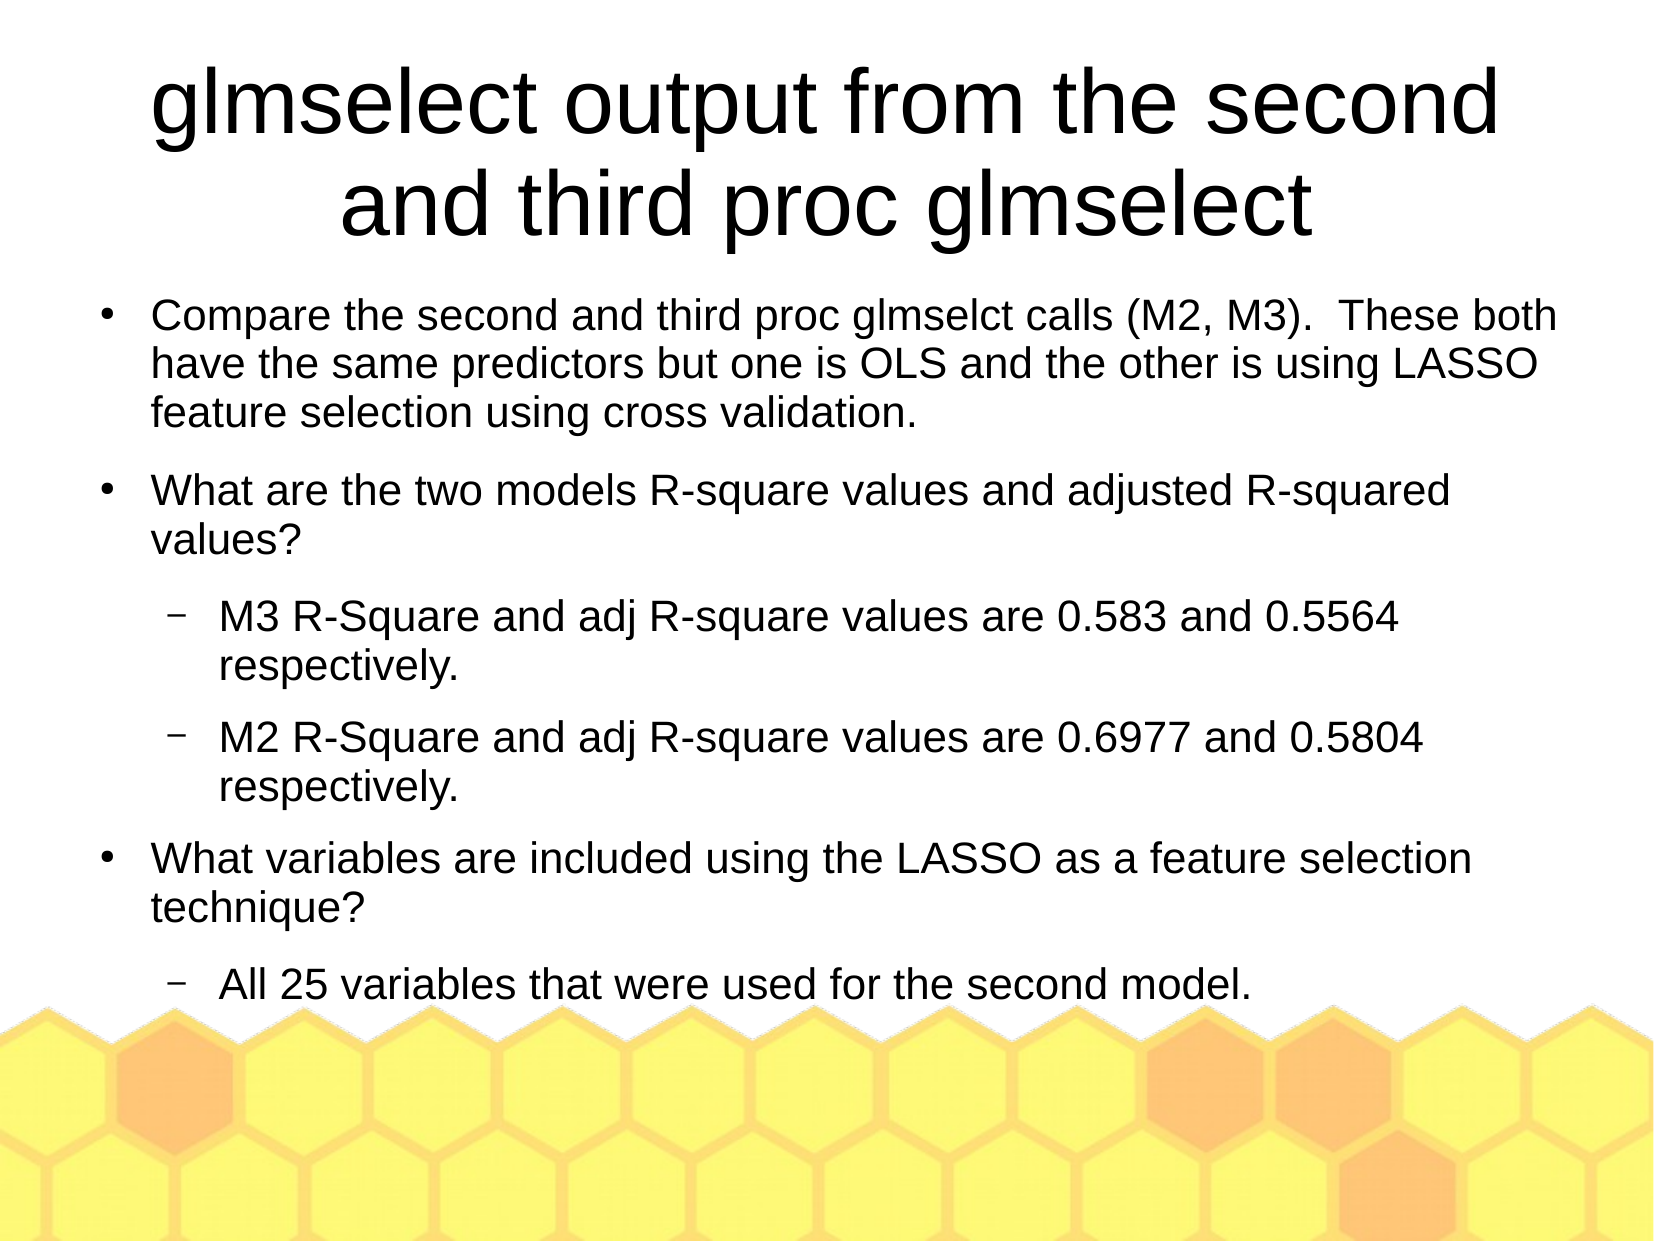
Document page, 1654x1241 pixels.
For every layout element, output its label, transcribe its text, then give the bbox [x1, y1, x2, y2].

list Compare the second and third proc glmselct calls (M2, M3). These both have the same predictors but one is OLS and the other is using LASSO feature selection using cross validation. What are the two models R-square values and adjusted R-squared values? M3 R-Square and adj R-square values are 0.583 and 0.5564 respectively. M2 R-Square and adj R-square values are 0.6977 and 0.5804 respectively. What variables are included using the LASSO as a feature selection technique? All 25 variables that were used for the second model. [82, 290, 1571, 1010]
picture [0, 1001, 1654, 1241]
title glmselect output from the second and third proc glmselect [82, 49, 1571, 257]
